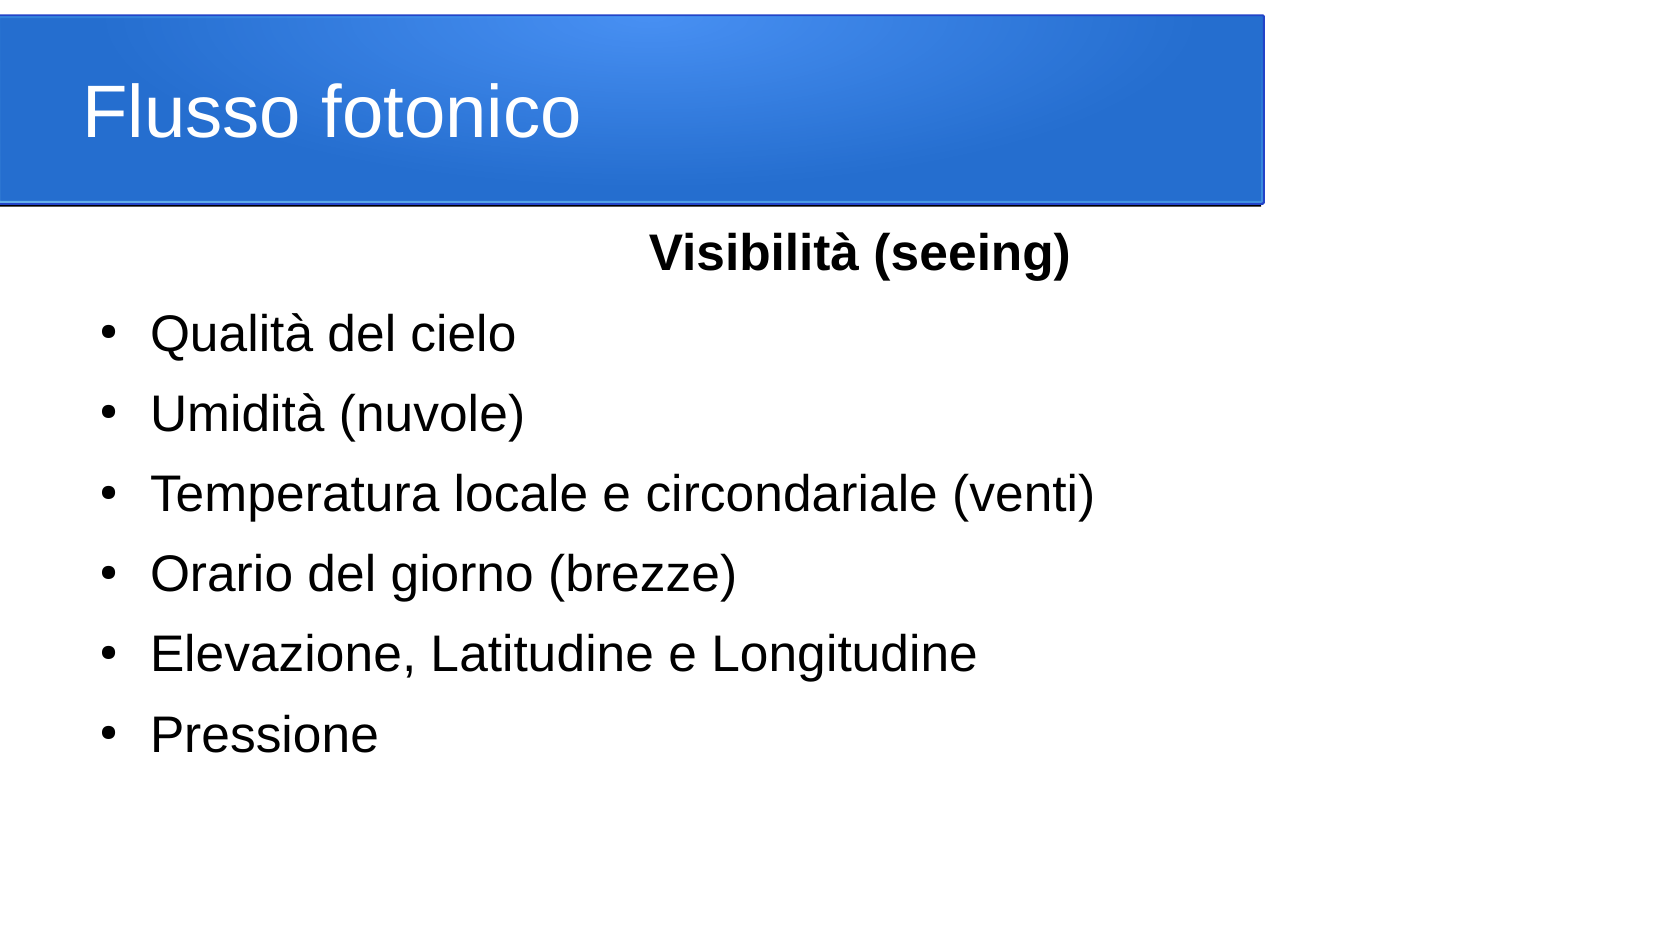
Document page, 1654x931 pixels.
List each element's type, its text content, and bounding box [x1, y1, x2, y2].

title Flusso fotonico [82, 35, 1235, 189]
list Visibilità (seeing) Qualità del cielo Umidità (nuvole) Temperatura locale e circondariale (venti) Orario del giorno (brezze) Elevazione, Latitudine e Longitudine Pressione [82, 224, 1571, 764]
